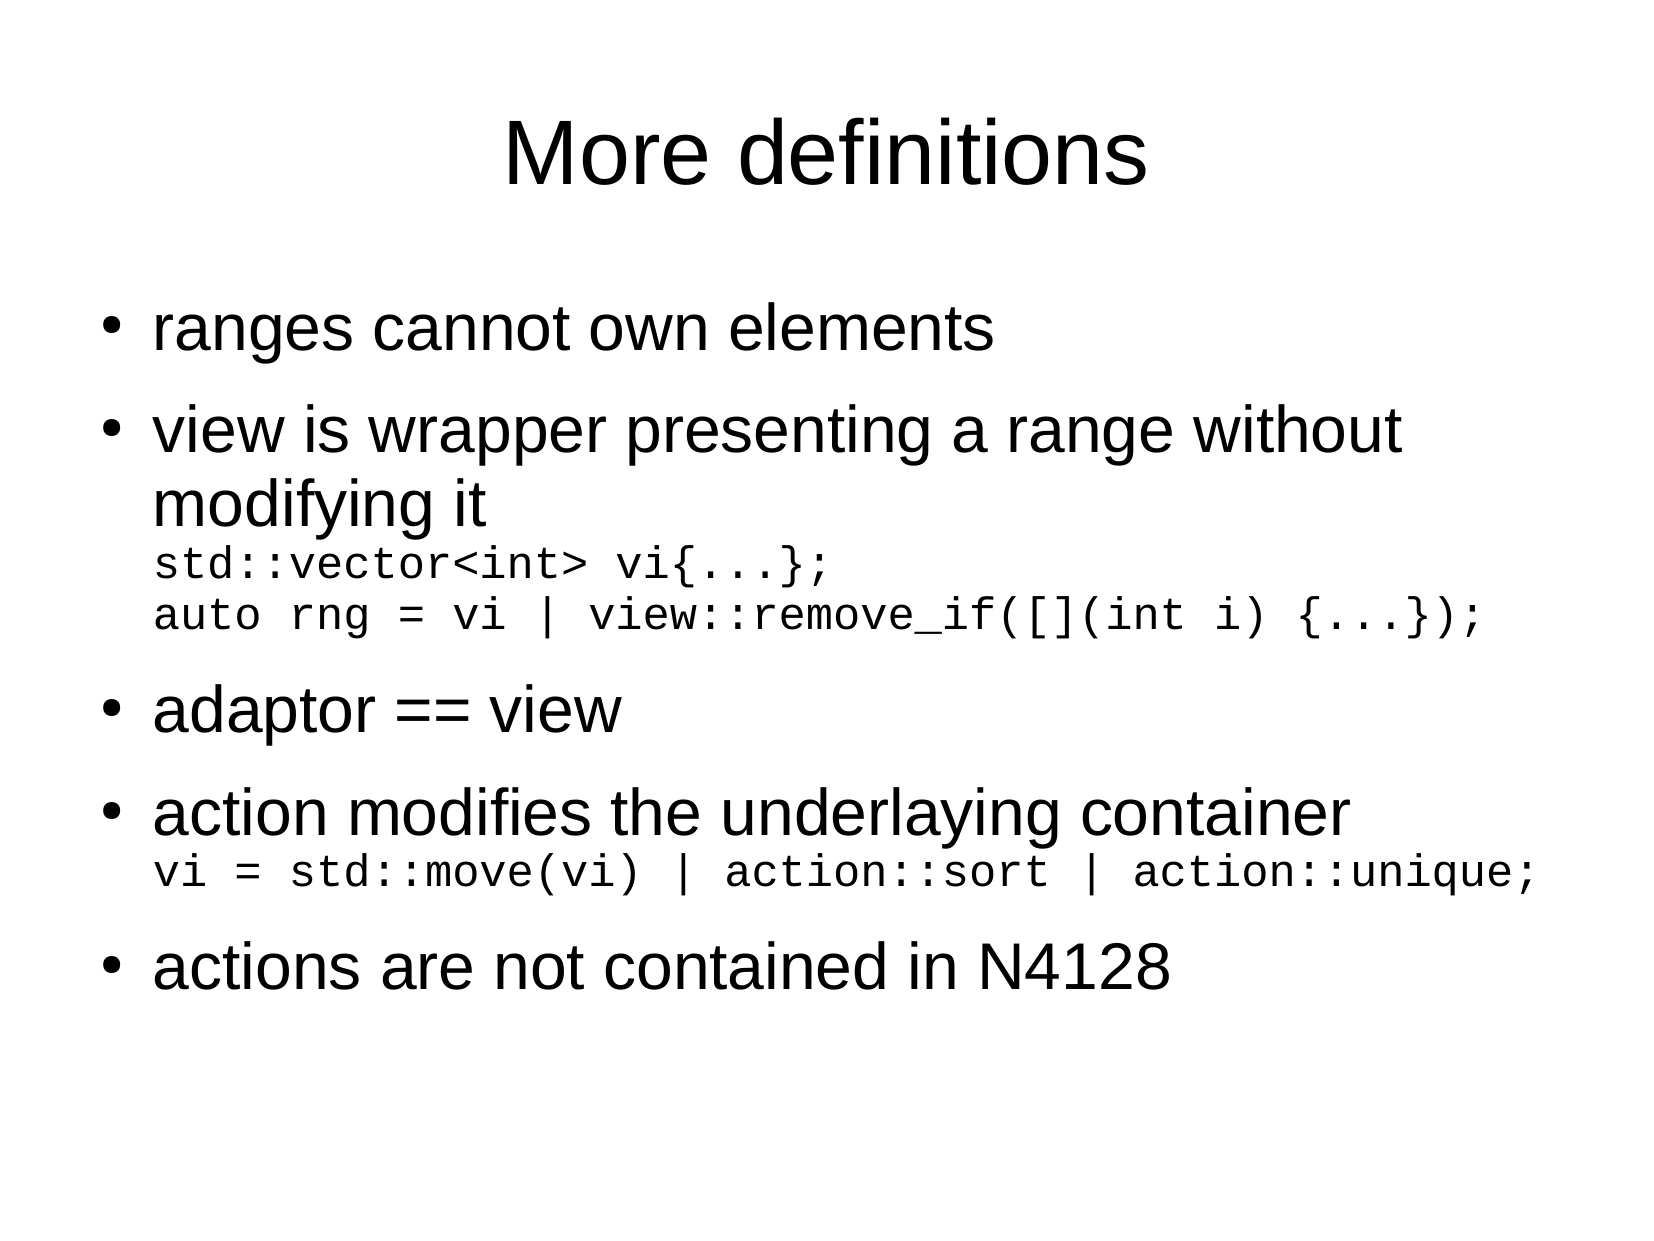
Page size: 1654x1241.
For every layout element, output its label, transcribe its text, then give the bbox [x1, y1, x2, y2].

title More definitions [82, 49, 1571, 257]
list ranges cannot own elements view is wrapper presenting a range without modifying it std::vector<int> vi{...}; auto rng = vi | view::remove_if([](int i) {...}); adaptor == view action modifies the underlaying container vi = std::move(vi) | action::sort | action::unique; actions are not contained in N4128 [82, 290, 1571, 1010]
